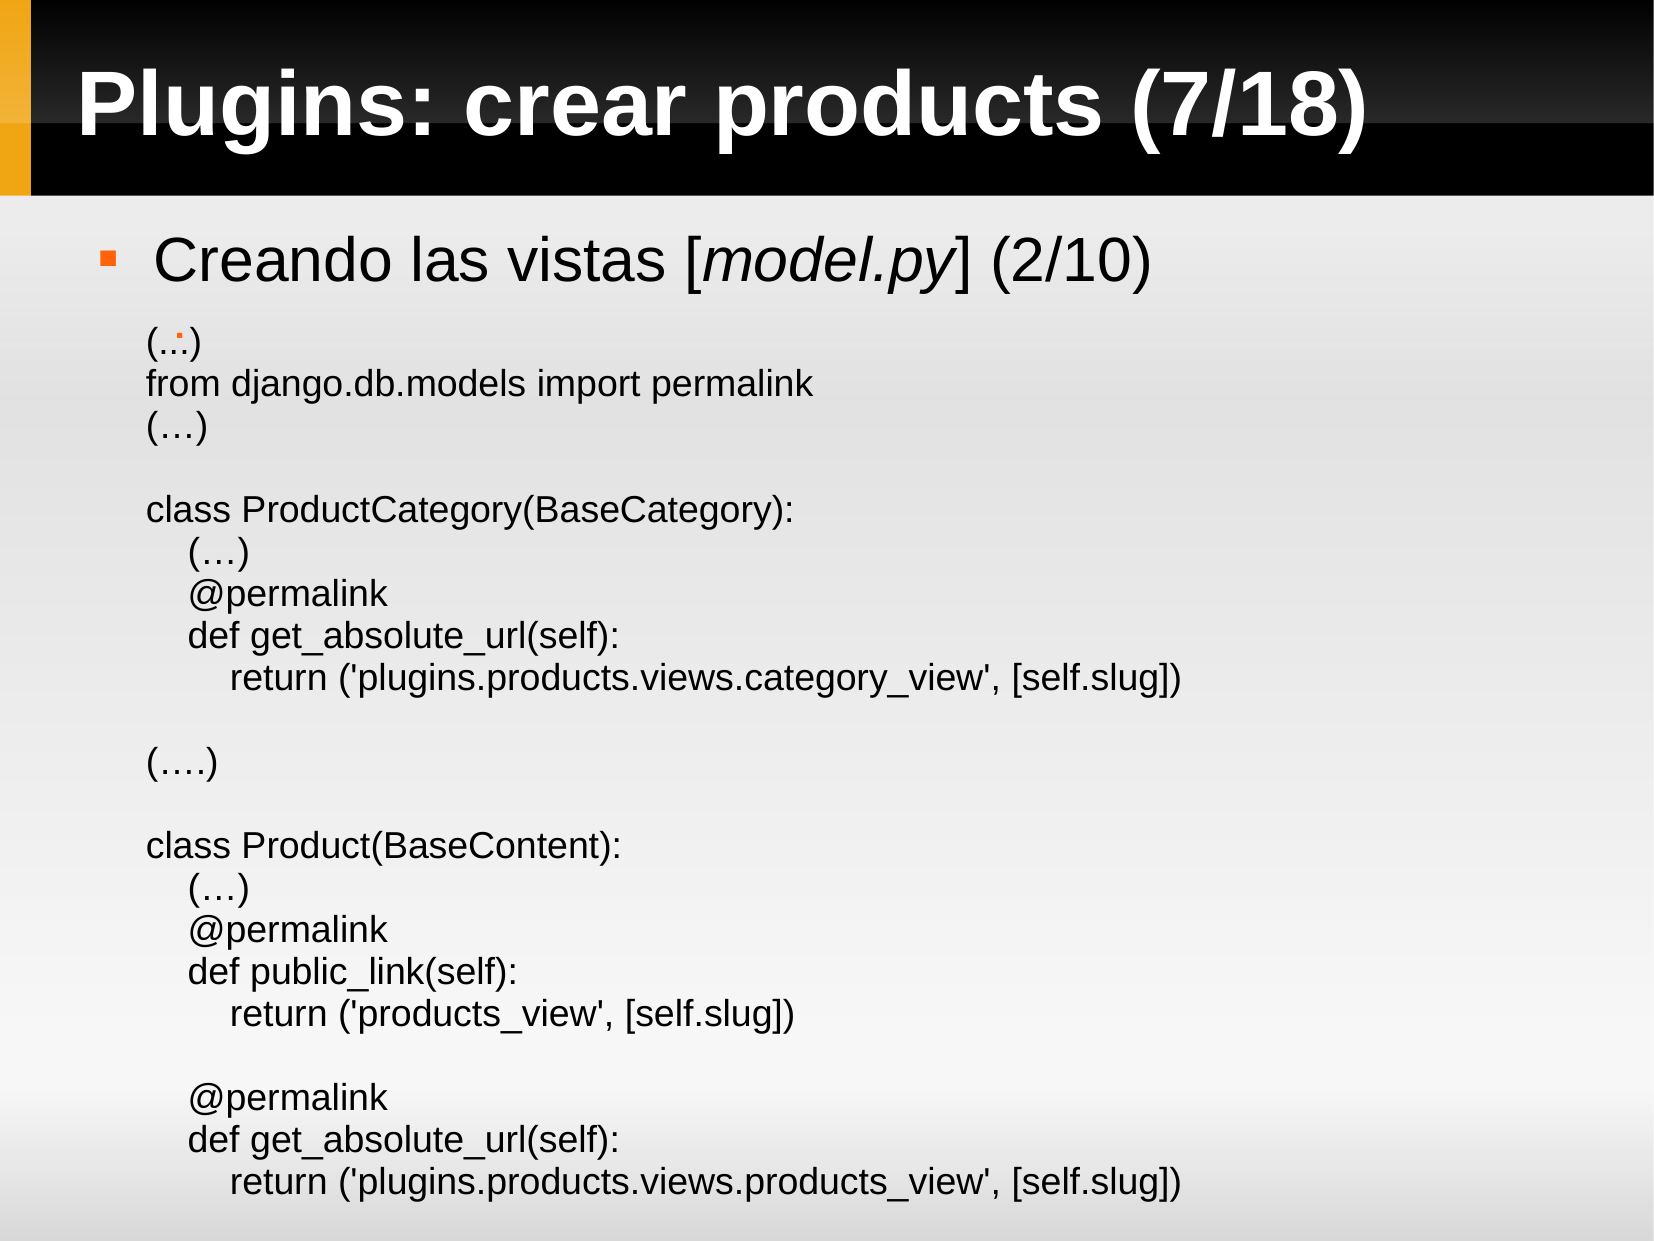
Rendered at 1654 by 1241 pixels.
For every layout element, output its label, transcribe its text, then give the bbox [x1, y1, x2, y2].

text_box (...) from django.db.models import permalink (…) class ProductCategory(BaseCategory): (…) @permalink def get_absolute_url(self): return ('plugins.products.views.category_view', [self.slug]) (….) class Product(BaseContent): (…) @permalink def public_link(self): return ('products_view', [self.slug]) @permalink def get_absolute_url(self): return ('plugins.products.views.products_view', [self.slug]) [130, 312, 1654, 1241]
picture [0, 0, 1654, 1241]
list Creando las vistas [model.py] (2/10) [82, 225, 1571, 1044]
title Plugins: crear products (7/18) [76, 0, 1565, 208]
